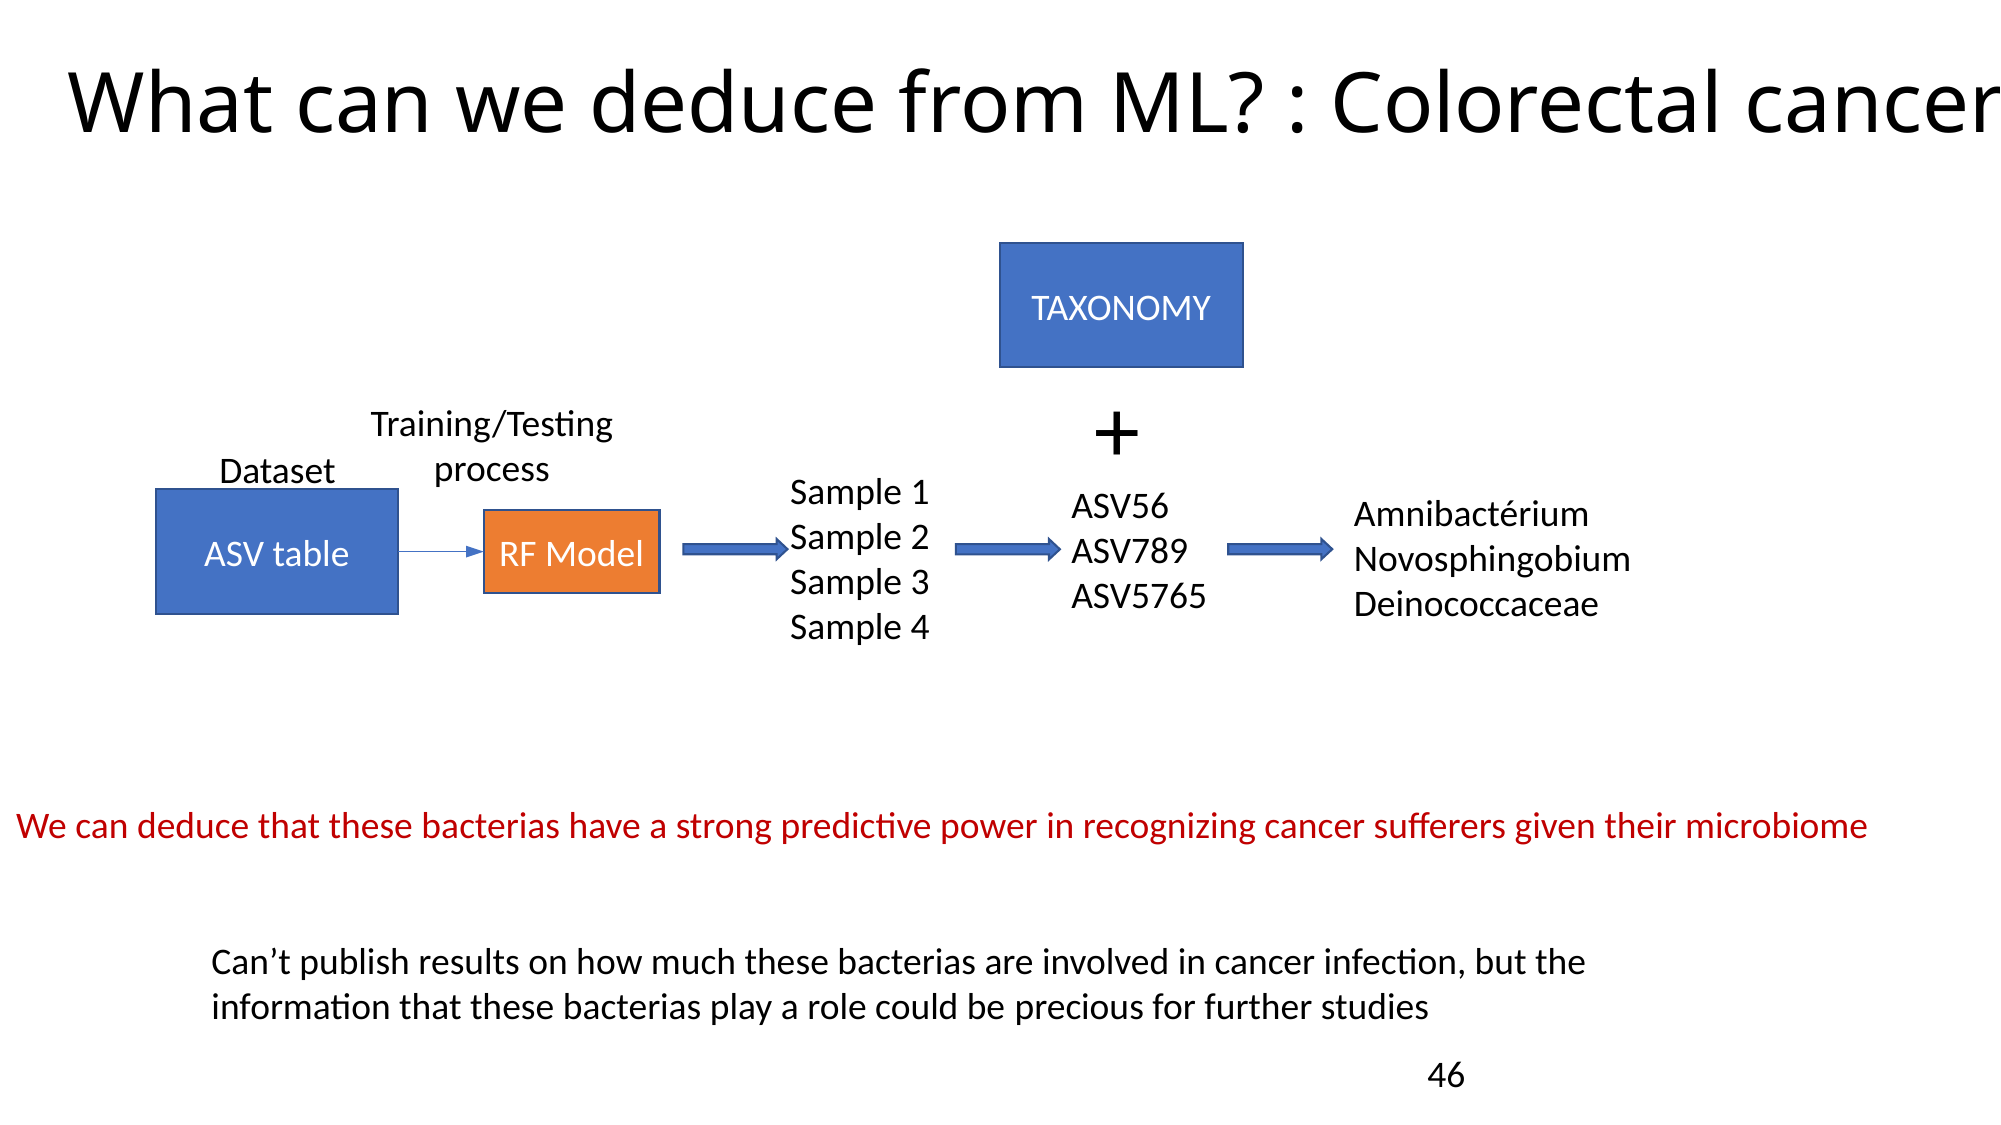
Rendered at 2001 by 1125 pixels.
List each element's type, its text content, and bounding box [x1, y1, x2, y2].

text_box We can deduce that these bacterias have a strong predictive power in recognizing cancer sufferers given their microbiome [1, 793, 2000, 854]
text_box ASV table [156, 489, 398, 614]
text_box [1412, 1042, 1863, 1103]
text_box ASV56 ASV789 ASV5765 [1056, 473, 1254, 625]
text_box What can we deduce from ML? : Colorectal cancer [52, 41, 2000, 158]
text_box Amnibactérium Novosphingobium Deinococcaceae [1338, 481, 1667, 633]
text_box + [1079, 363, 1203, 473]
text_box RF Model [484, 510, 660, 593]
text_box TAXONOMY [1000, 243, 1243, 367]
text_box Sample 1 Sample 2 Sample 3 Sample 4 [775, 459, 1129, 702]
text_box Can’t publish results on how much these bacterias are involved in cancer infection, but the information that these bacterias play a role could be precious for further studies [196, 929, 1762, 1036]
text_box [683, 538, 788, 560]
text_box Training/Testing process [345, 391, 640, 498]
text_box Dataset [204, 439, 404, 500]
text_box [955, 539, 1056, 560]
text_box [1228, 538, 1333, 560]
